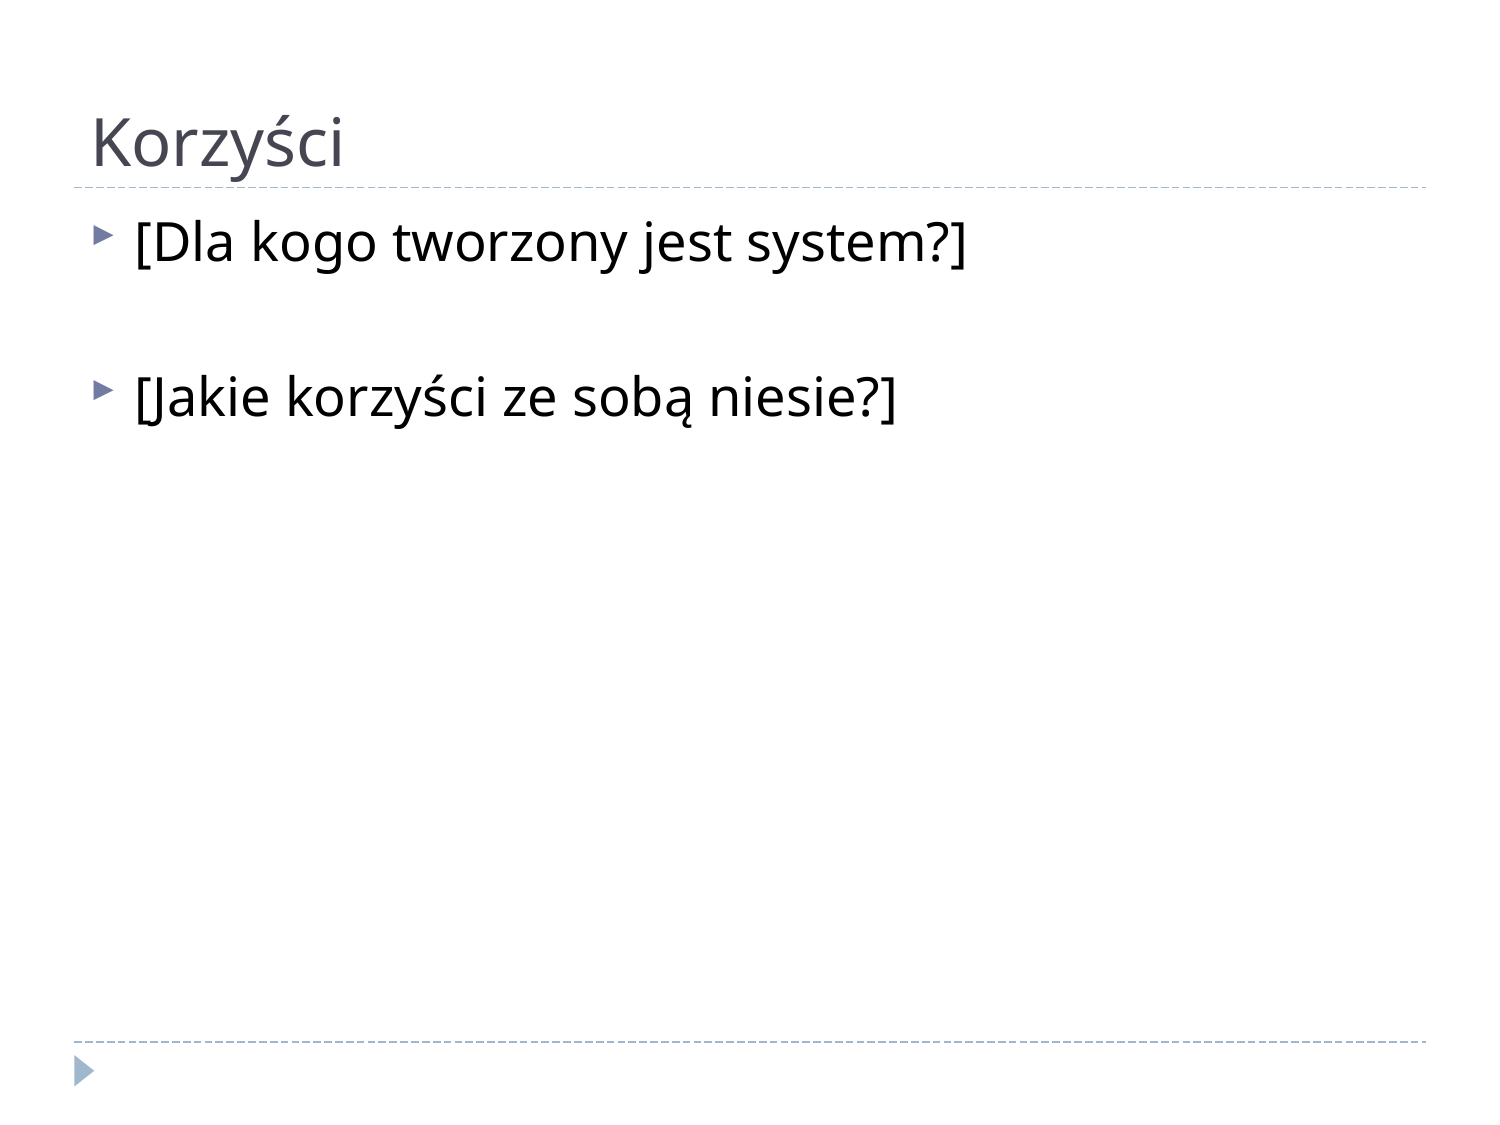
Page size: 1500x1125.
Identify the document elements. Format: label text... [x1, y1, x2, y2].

title Korzyści [75, 24, 1426, 188]
list [Dla kogo tworzony jest system?] [Jakie korzyści ze sobą niesie?] [75, 200, 1426, 1010]
